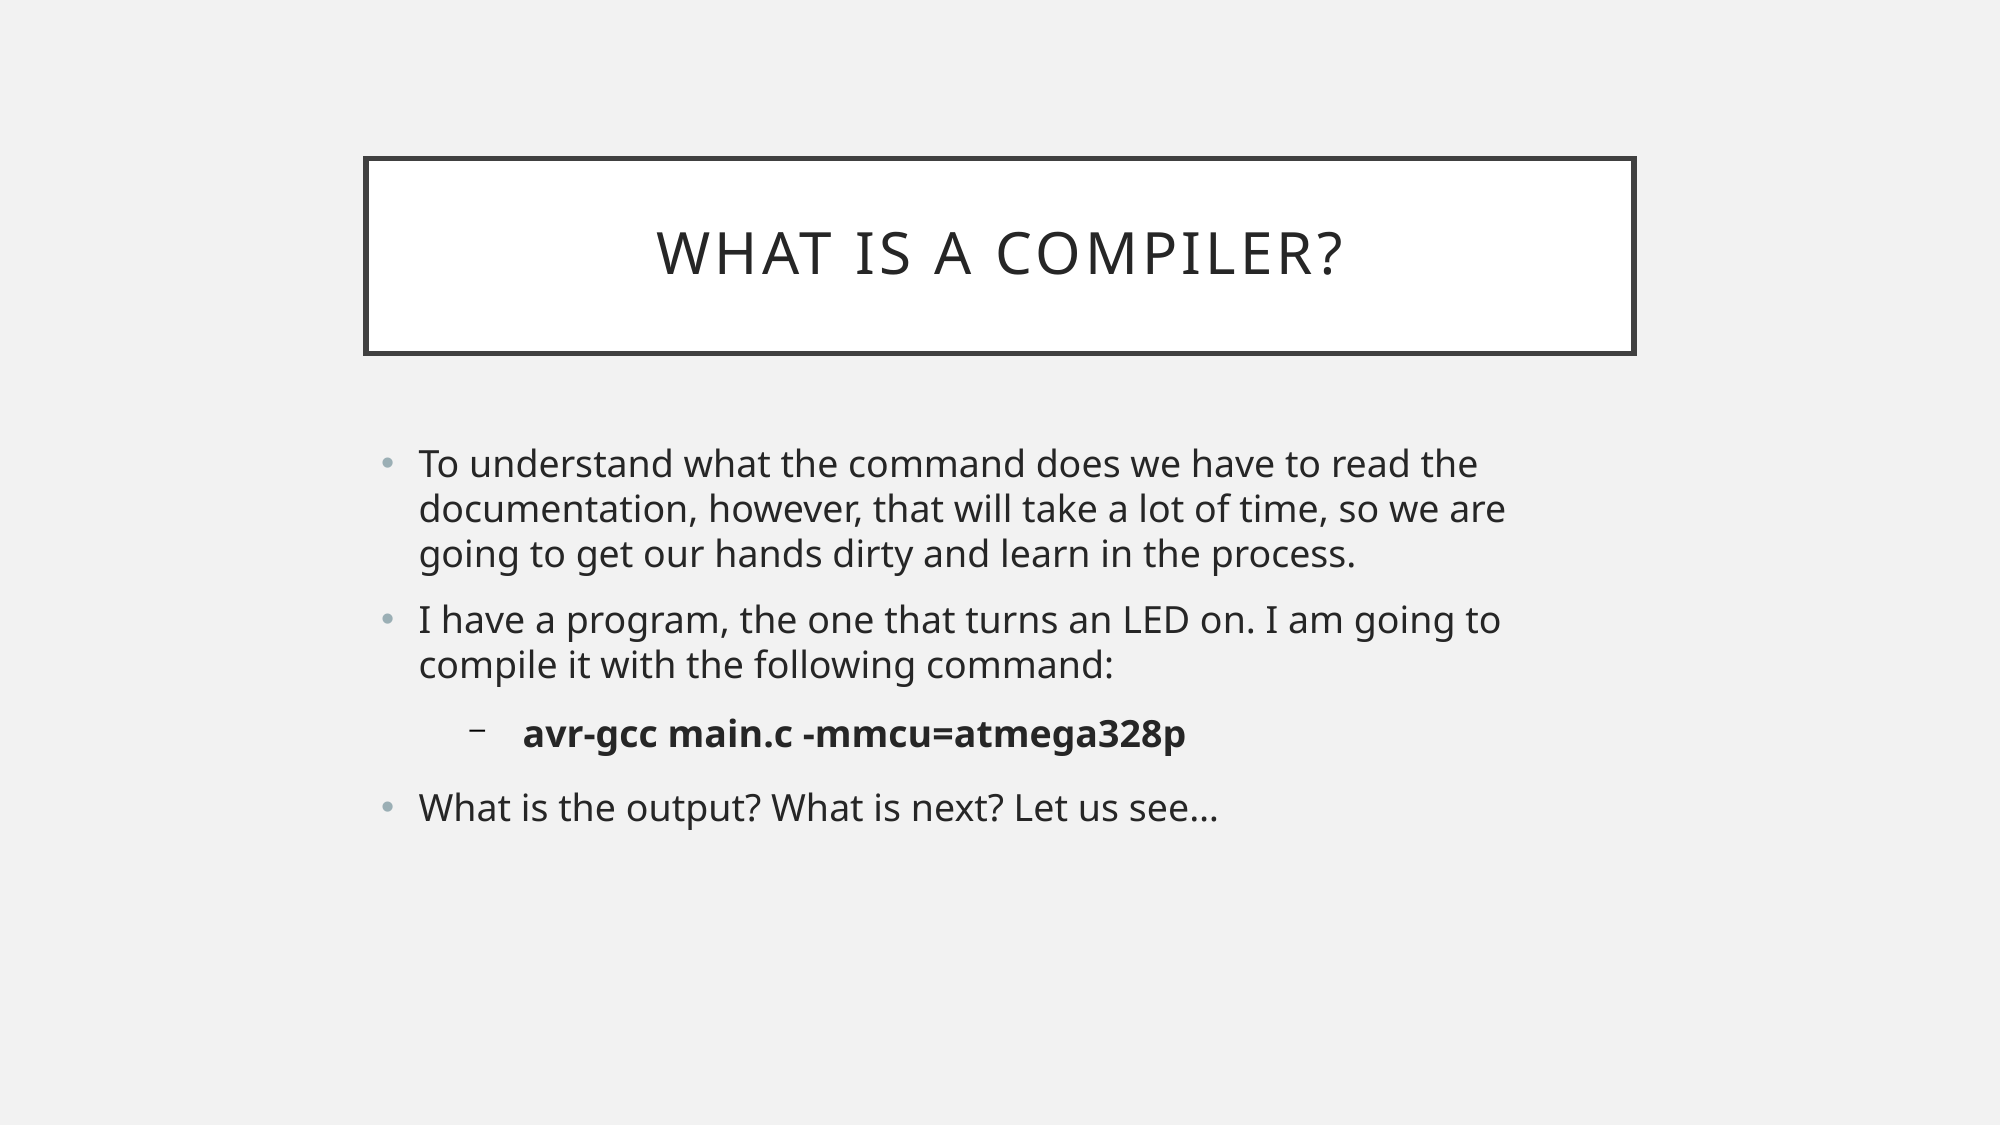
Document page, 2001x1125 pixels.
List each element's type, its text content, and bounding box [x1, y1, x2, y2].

list To understand what the command does we have to read the documentation, however, that will take a lot of time, so we are going to get our hands dirty and learn in the process. I have a program, the one that turns an LED on. I am going to compile it with the following command: avr-gcc main.c -mmcu=atmega328p What is the output? What is next? Let us see… [366, 432, 1634, 942]
title What is a compiler? [366, 158, 1634, 354]
